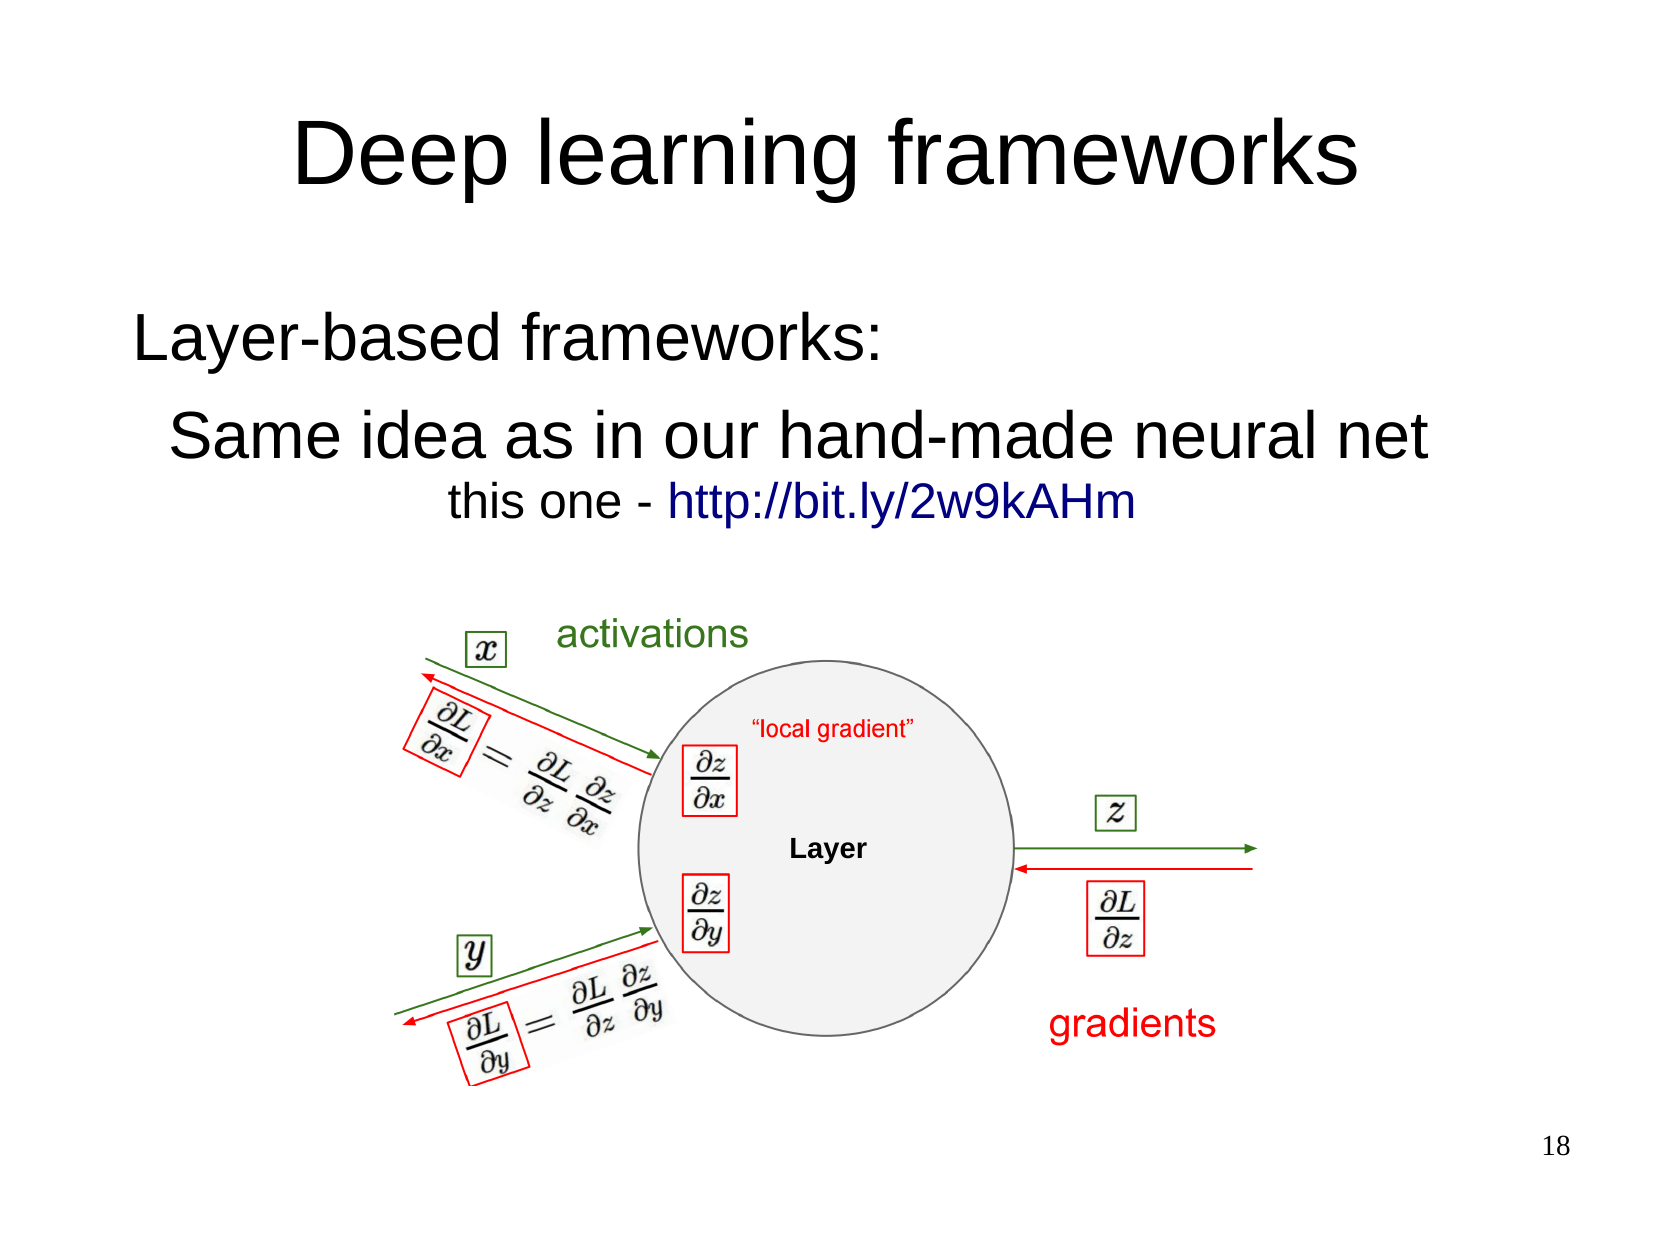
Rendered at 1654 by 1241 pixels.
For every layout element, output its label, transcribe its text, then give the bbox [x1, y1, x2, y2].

title Deep learning frameworks [82, 49, 1571, 257]
picture [376, 617, 1284, 1086]
text_box Layer-based frameworks: Same idea as in our hand-made neural net this one - http://bit.ly/2w9kAHm [81, 292, 1451, 537]
text_box Layer [774, 814, 929, 909]
